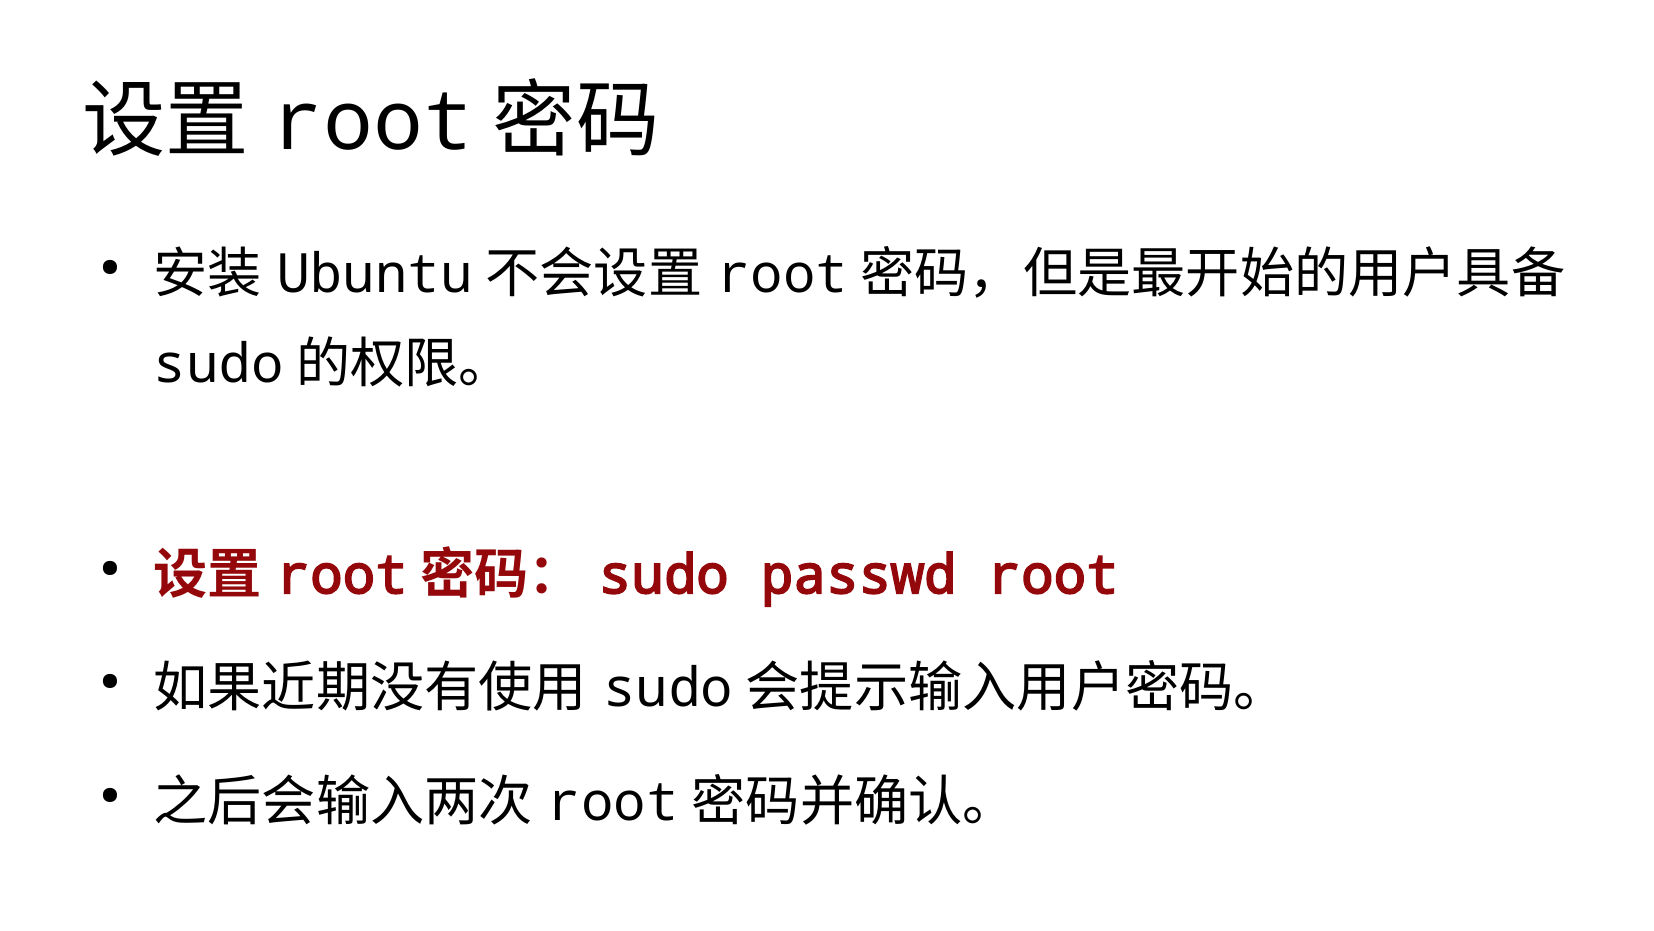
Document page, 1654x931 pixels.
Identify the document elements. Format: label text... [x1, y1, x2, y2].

title 设置root密码 [82, 37, 1571, 189]
list 安装Ubuntu不会设置root密码，但是最开始的用户具备sudo的权限。 设置root密码：sudo passwd root 如果近期没有使用sudo会提示输入用户密码。 之后会输入两次root密码并确认。 [82, 217, 1571, 886]
